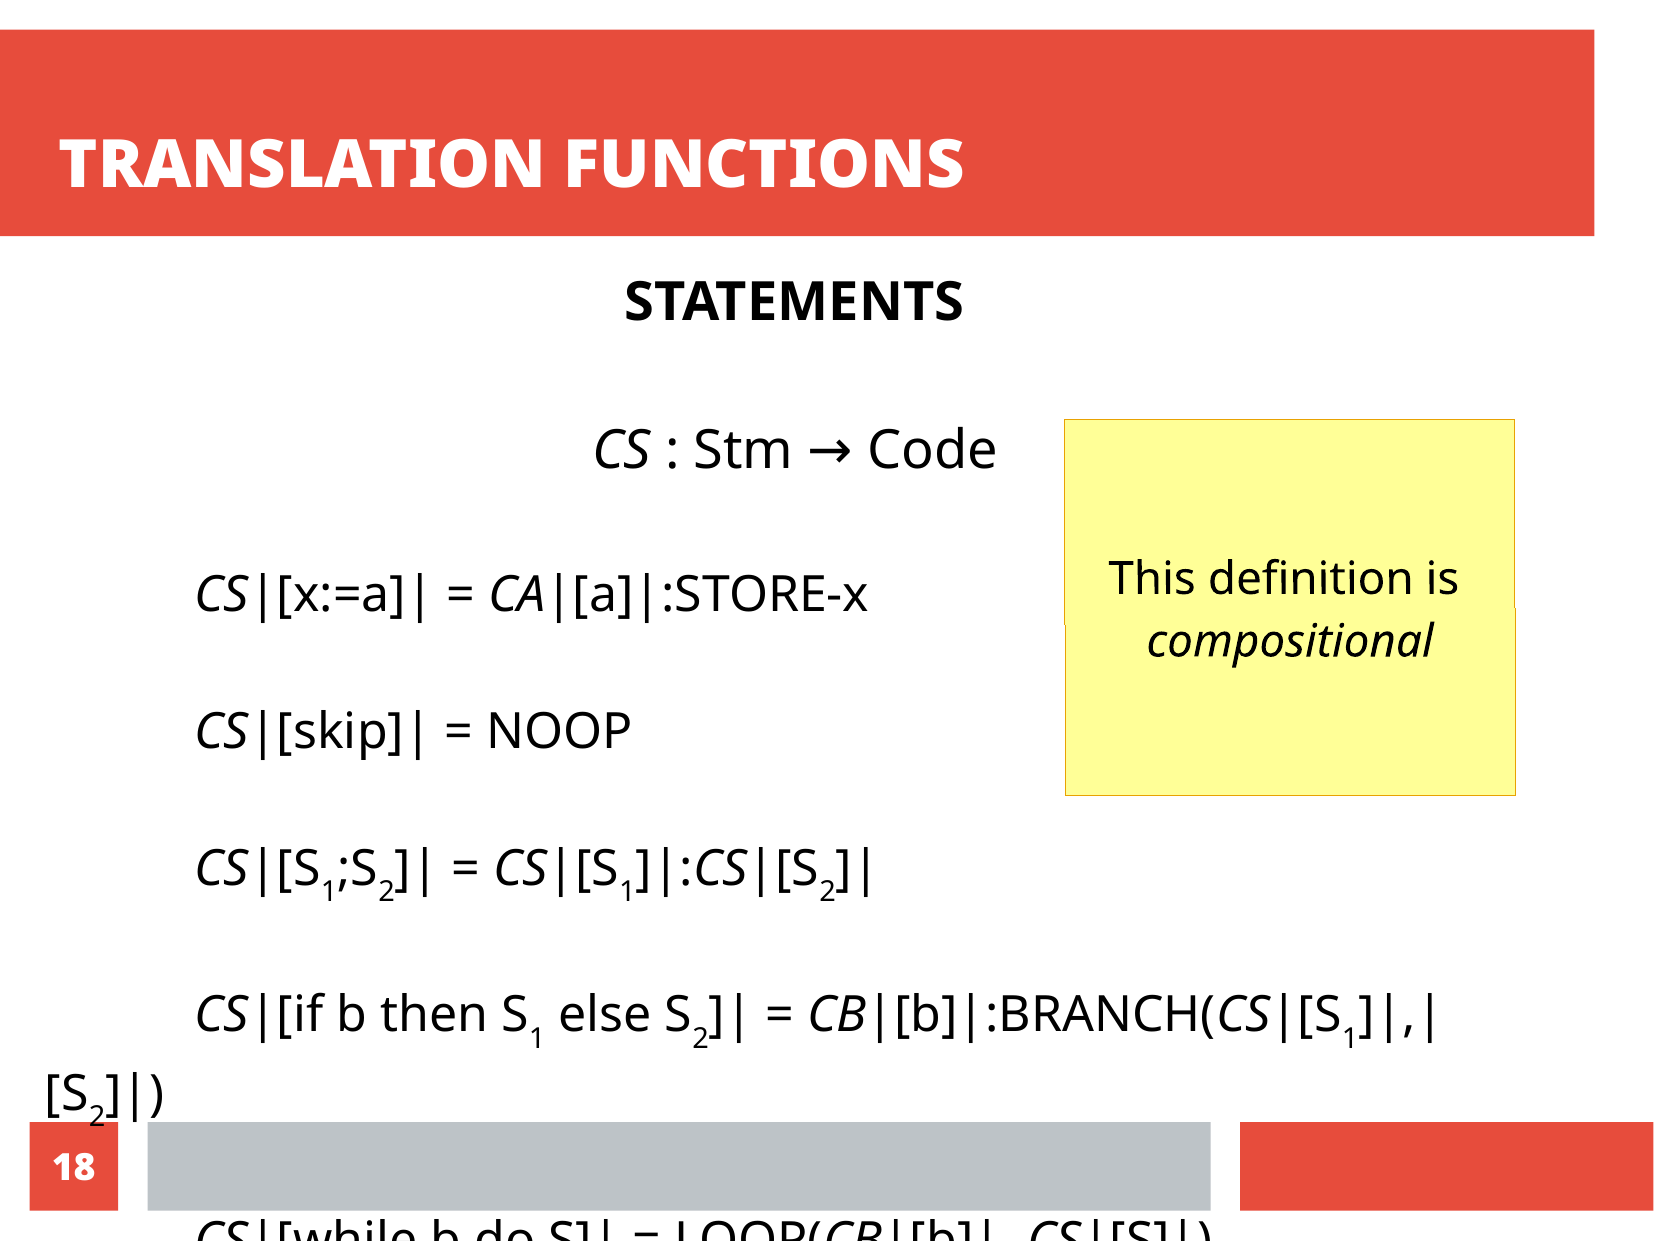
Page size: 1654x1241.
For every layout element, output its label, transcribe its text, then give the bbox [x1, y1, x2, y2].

text_box This definition is compositional [1064, 419, 1516, 796]
text_box STATEMENTS CS : Stm → Code CS|[x:=a]| = CA|[a]|:STORE-x CS|[skip]| = NOOP CS|[S1;S2]| = CS|[S1]|:CS|[S2]| CS|[if b then S1 else S2]| = CB|[b]|:BRANCH(CS|[S1]|,|[S2]|) CS|[while b do S]| = LOOP(CB|[b]|, CS|[S]|) [30, 255, 1561, 1117]
title TRANSLATION FUNCTIONS [59, 59, 1595, 207]
